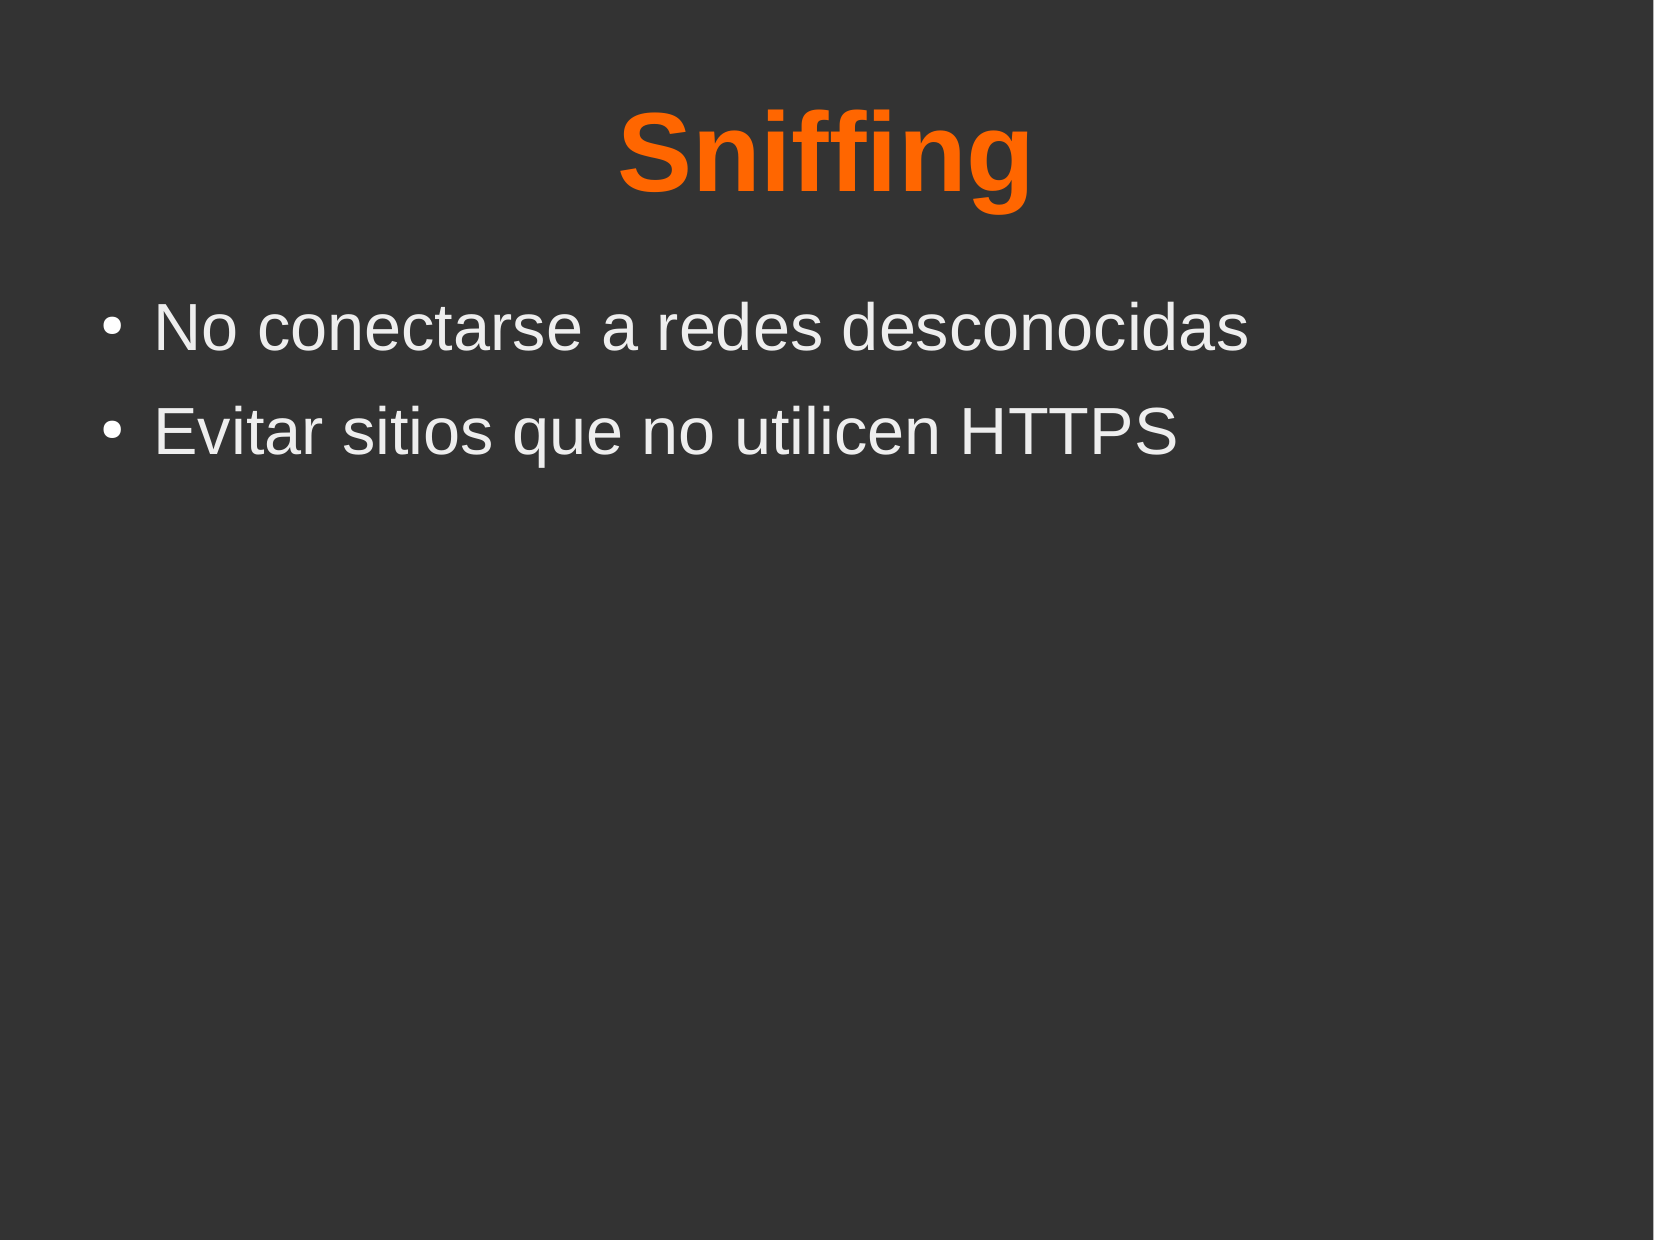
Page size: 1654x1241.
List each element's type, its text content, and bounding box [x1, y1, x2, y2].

title Sniffing [82, 49, 1571, 257]
list No conectarse a redes desconocidas Evitar sitios que no utilicen HTTPS [82, 290, 1571, 1010]
